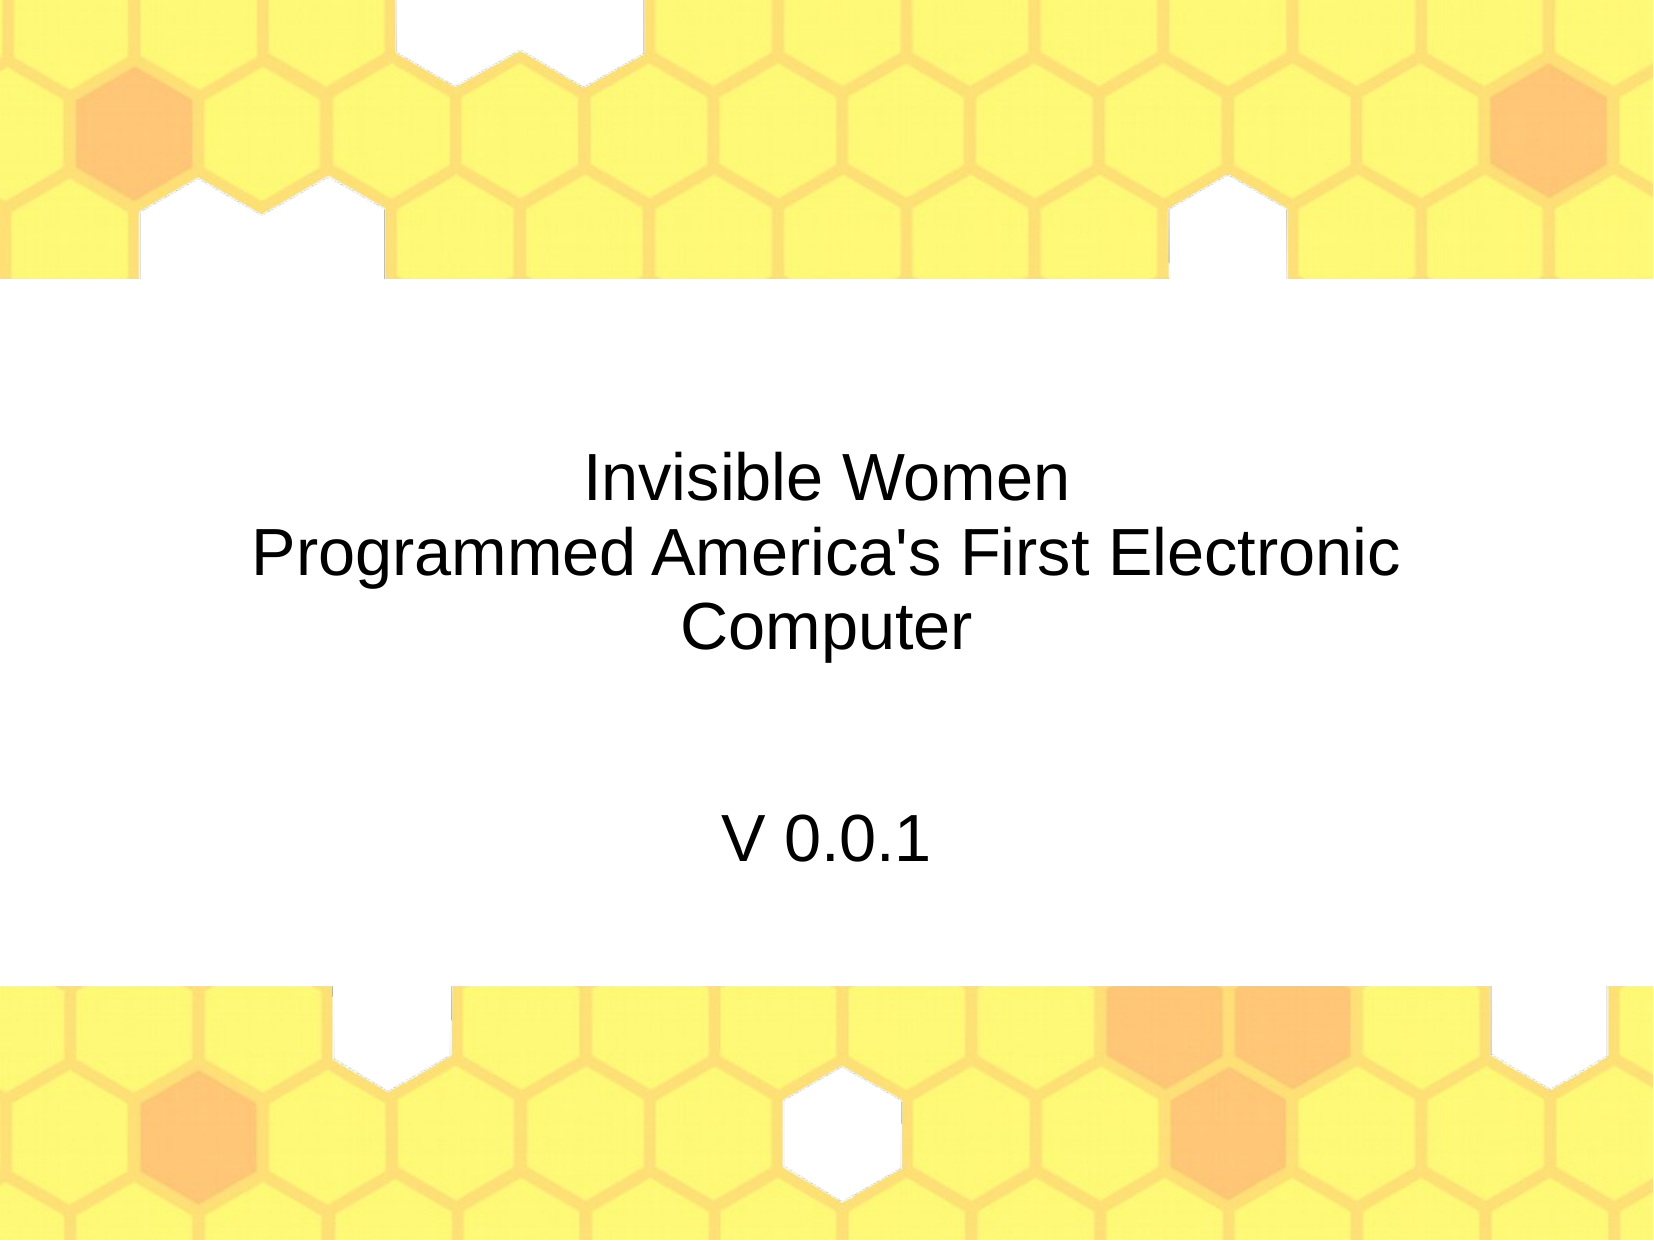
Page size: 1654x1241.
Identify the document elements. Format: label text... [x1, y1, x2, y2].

picture [0, 0, 1654, 279]
picture [0, 986, 1654, 1240]
subtitle V 0.0.1 [82, 744, 1571, 934]
title Invisible Women Programmed America's First Electronic Computer [82, 418, 1571, 685]
